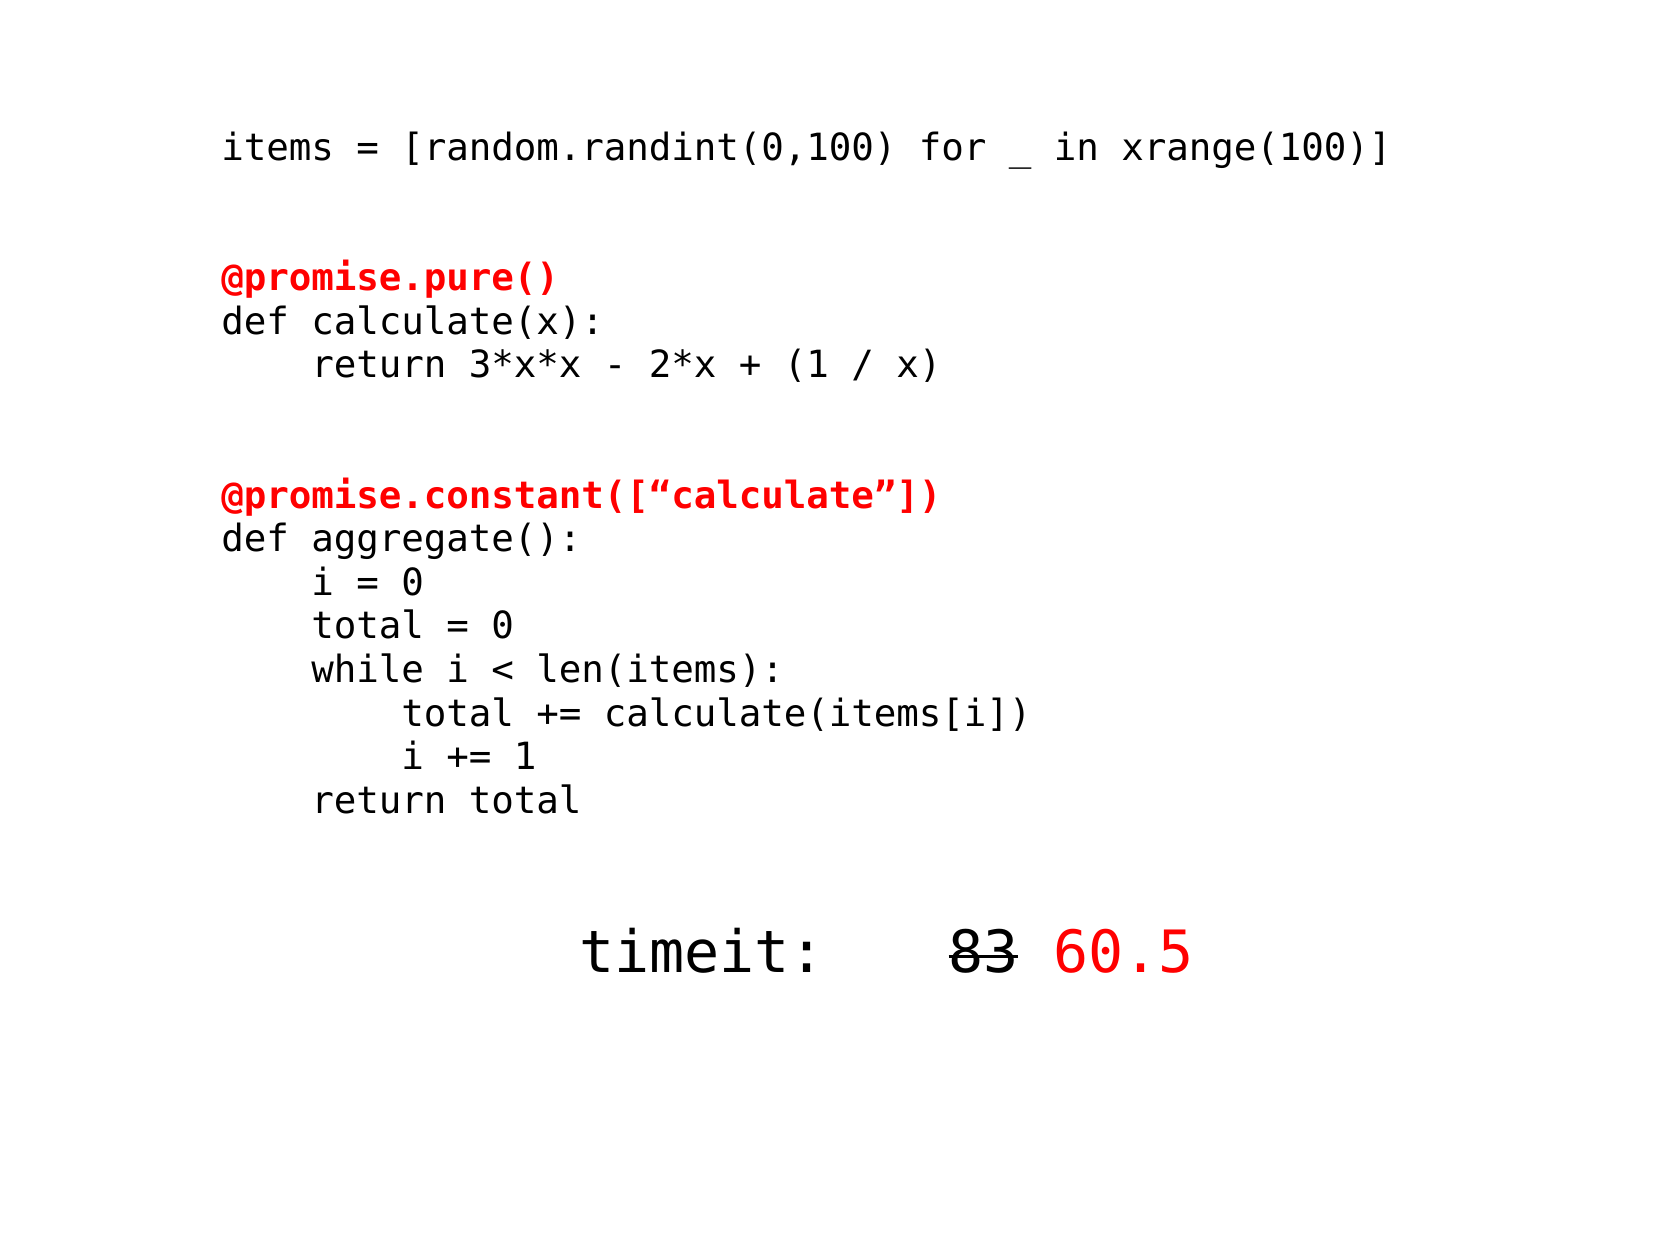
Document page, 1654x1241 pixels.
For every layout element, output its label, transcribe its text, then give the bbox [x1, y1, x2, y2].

text_box items = [random.randint(0,100) for _ in xrange(100)] @promise.pure() def calculate(x): return 3*x*x - 2*x + (1 / x) @promise.constant([“calculate”]) def aggregate(): i = 0 total = 0 while i < len(items): total += calculate(items[i]) i += 1 return total [206, 118, 1477, 873]
text_box timeit: 83 60.5 [564, 911, 1209, 995]
